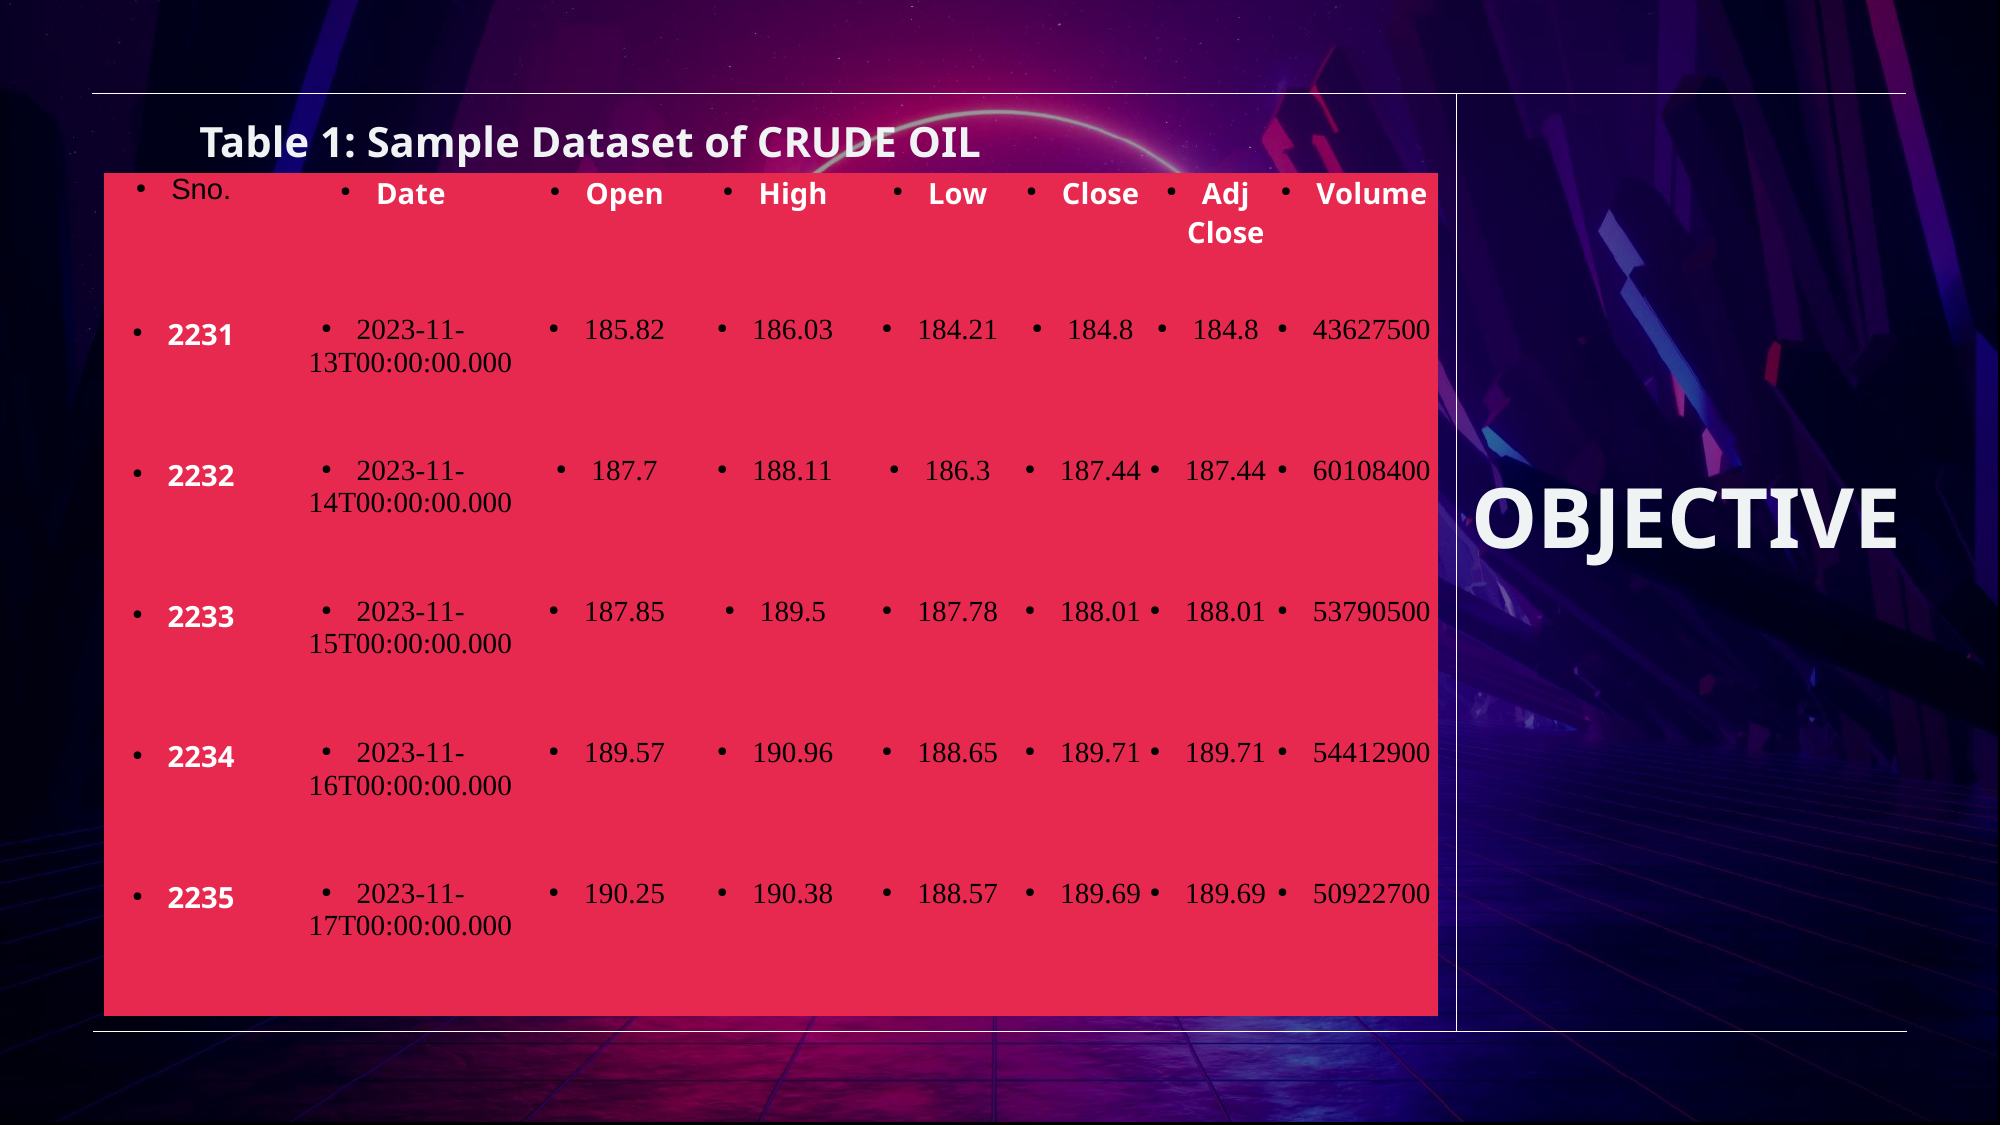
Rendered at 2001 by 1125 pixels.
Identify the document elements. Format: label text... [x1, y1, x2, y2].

text_box [0, 574, 2000, 1125]
table_cell 189.71 [1020, 737, 1145, 878]
table_cell 190.25 [523, 878, 691, 1016]
picture [0, 0, 1998, 1122]
table_cell 189.71 [1145, 737, 1271, 878]
table_cell 188.65 [860, 737, 1020, 878]
table_cell 188.01 [1145, 596, 1271, 737]
table_cell 184.8 [1145, 314, 1271, 455]
table_cell 189.5 [691, 596, 860, 737]
table_cell 187.78 [860, 596, 1020, 737]
table_cell 188.11 [691, 455, 860, 596]
table_header High [691, 173, 860, 314]
table_cell 185.82 [523, 314, 691, 455]
table_cell 187.44 [1020, 455, 1145, 596]
table_cell 190.38 [691, 878, 860, 1016]
table_cell 187.7 [523, 455, 691, 596]
table_cell 189.57 [523, 737, 691, 878]
table_cell 186.03 [691, 314, 860, 455]
table_header Open [523, 173, 691, 314]
table_cell 188.57 [860, 878, 1020, 1016]
table_header Close [1020, 173, 1145, 314]
table_cell 43627500 [1271, 314, 1438, 455]
table_cell 54412900 [1271, 737, 1438, 878]
table_cell 2023-11-16T00:00:00.000 [263, 737, 523, 878]
table_cell 60108400 [1271, 455, 1438, 596]
table_cell 187.44 [1145, 455, 1271, 596]
table_header Low [860, 173, 1020, 314]
table_cell 2235 [104, 878, 263, 1016]
table_cell 189.69 [1145, 878, 1271, 1016]
table_cell 2023-11-14T00:00:00.000 [263, 455, 523, 596]
table_cell 186.3 [860, 455, 1020, 596]
text_box OBJECTIVE [1456, 457, 2000, 574]
table_cell 189.69 [1020, 878, 1145, 1016]
table_cell 2233 [104, 596, 263, 737]
table_cell 2232 [104, 455, 263, 596]
table_header Adj Close [1145, 173, 1271, 314]
table_cell 53790500 [1271, 596, 1438, 737]
table_cell 2023-11-15T00:00:00.000 [263, 596, 523, 737]
table_cell 2023-11-17T00:00:00.000 [263, 878, 523, 1016]
text_box Table 1: Sample Dataset of CRUDE OIL [184, 83, 1148, 163]
table_cell 190.96 [691, 737, 860, 878]
table_header Sno. [104, 173, 263, 314]
table_cell 188.01 [1020, 596, 1145, 737]
table_header Date [263, 173, 523, 314]
table_cell 2234 [104, 737, 263, 878]
table_cell 2023-11-13T00:00:00.000 [263, 314, 523, 455]
table_cell 50922700 [1271, 878, 1438, 1016]
table_cell 184.8 [1020, 314, 1145, 455]
table_cell 187.85 [523, 596, 691, 737]
table_header Volume [1271, 173, 1438, 314]
table_cell 184.21 [860, 314, 1020, 455]
table_cell 2231 [104, 314, 263, 455]
